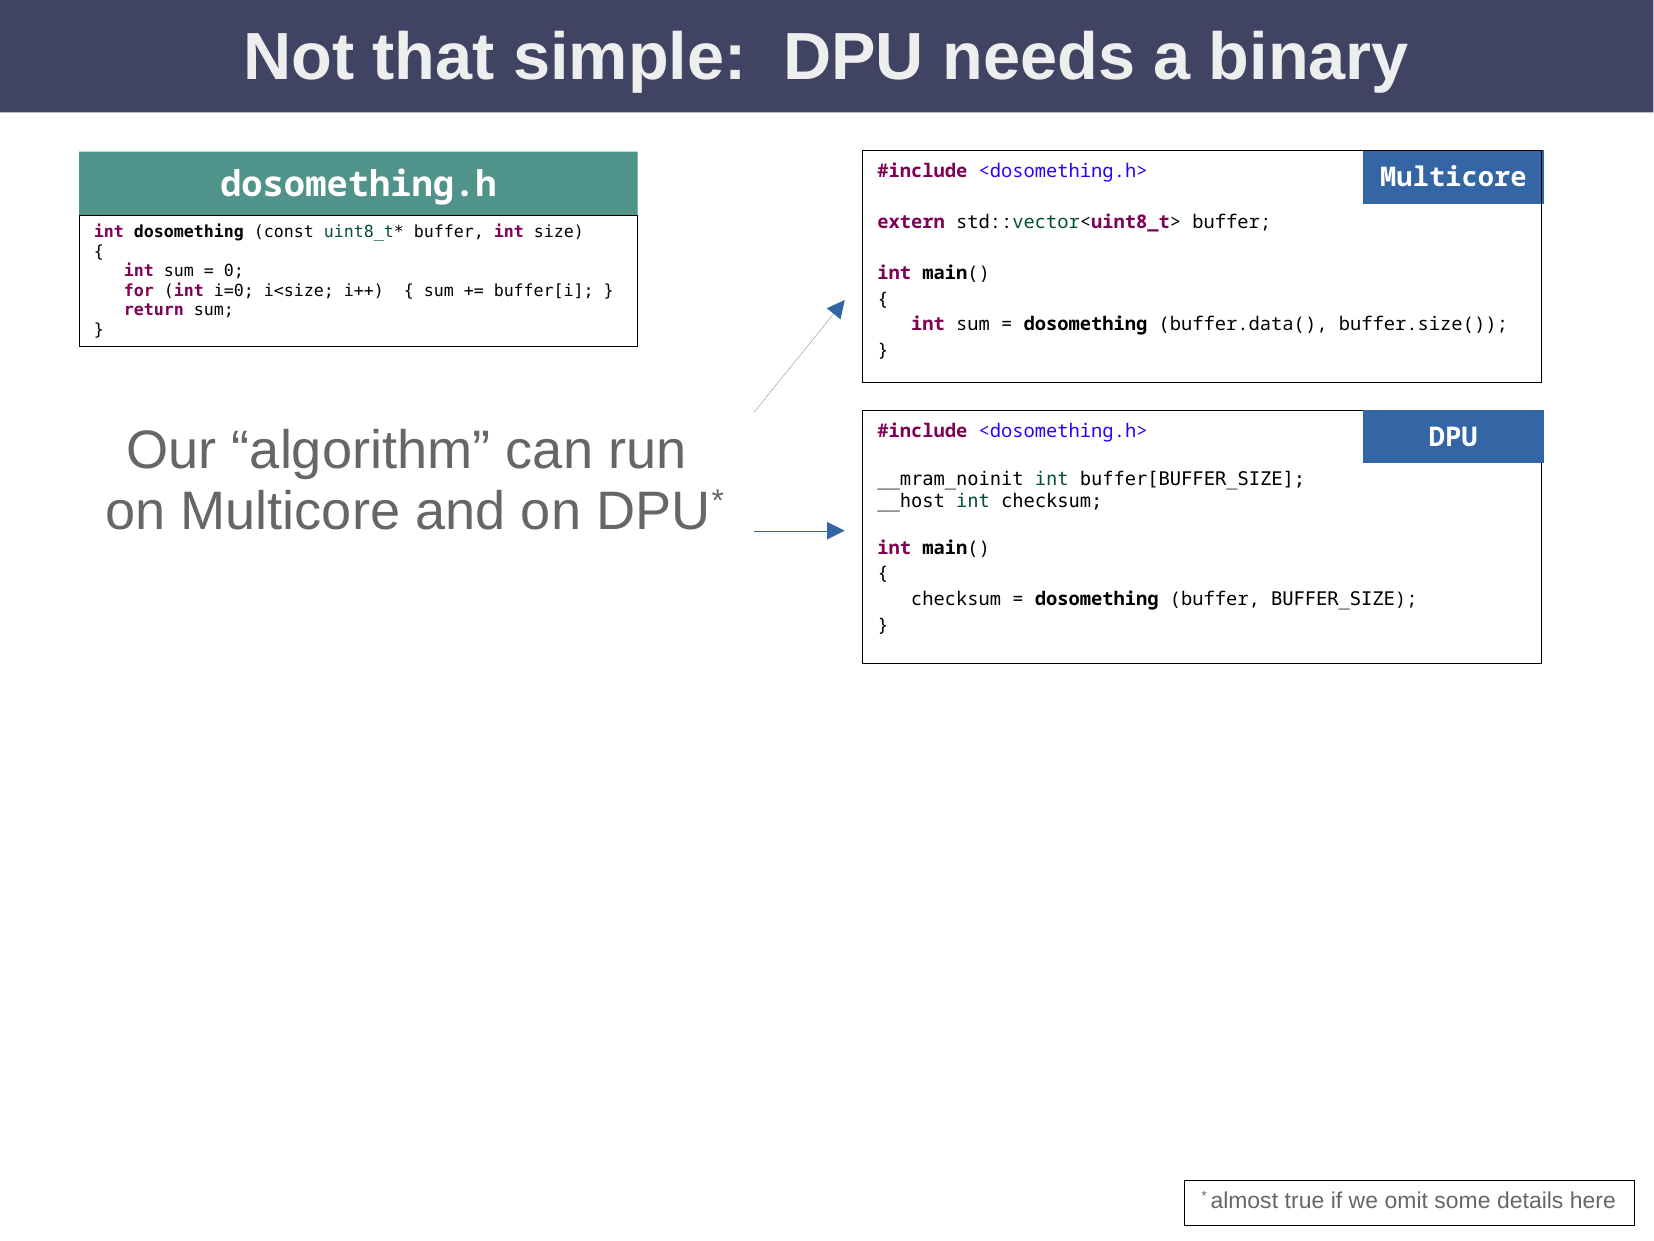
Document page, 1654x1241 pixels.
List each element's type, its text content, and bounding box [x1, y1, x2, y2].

text_box Not that simple: DPU needs a binary [0, 0, 1654, 113]
text_box Our “algorithm” can run on Multicore and on DPU* [75, 412, 754, 563]
text_box #include <dosomething.h> extern std::vector<uint8_t> buffer; int main() { int sum = dosomething (buffer.data(), buffer.size()); } [862, 150, 1542, 383]
text_box int dosomething (const uint8_t* buffer, int size) { int sum = 0; for (int i=0; i<size; i++) { sum += buffer[i]; } return sum; } [79, 215, 638, 347]
text_box * almost true if we omit some details here [1184, 1180, 1635, 1226]
text_box #include <dosomething.h> __mram_noinit int buffer[BUFFER_SIZE]; __host int checksum; int main() { checksum = dosomething (buffer, BUFFER_SIZE); } [862, 410, 1542, 664]
text_box dosomething.h [79, 151, 638, 215]
text_box DPU [1363, 410, 1544, 463]
